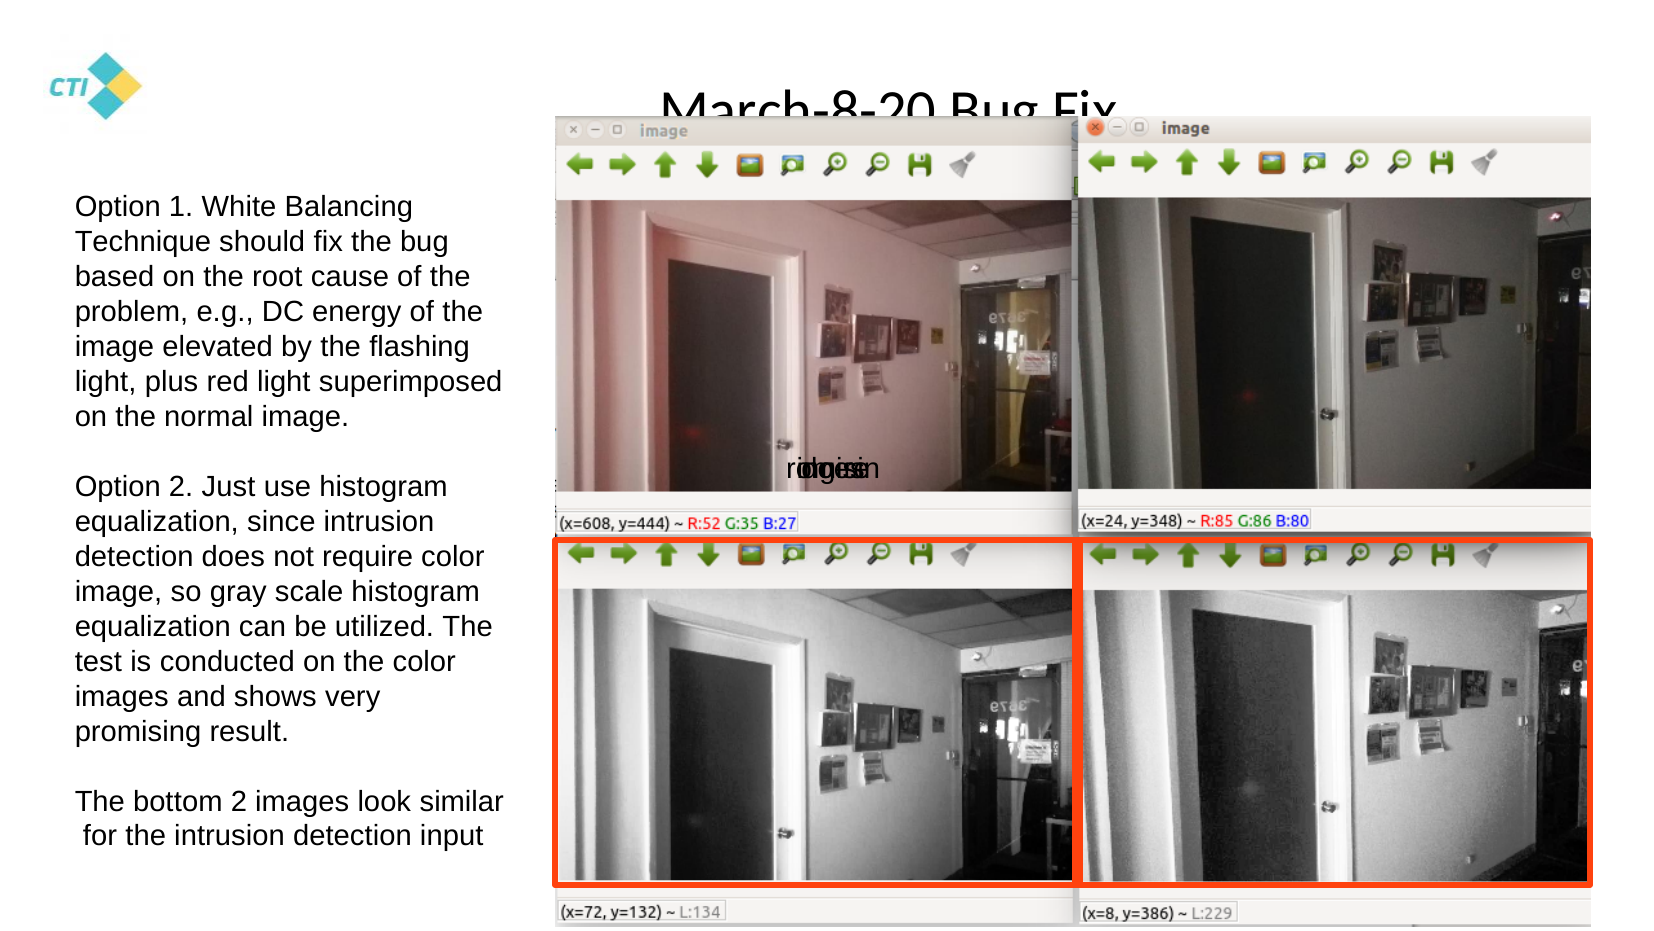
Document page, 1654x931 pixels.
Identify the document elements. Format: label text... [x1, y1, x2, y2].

picture [555, 888, 1591, 927]
text_box Option 1. White Balancing Technique should fix the bug based on the root cause of the problem, e.g., DC energy of the image elevated by the flashing light, plus red light superimposed on the normal image. Option 2. Just use histogram equalization, since intrusion detection does not require color image, so gray scale histogram equalization can be utilized. The test is conducted on the color images and shows very promising result. The bottom 2 images look similar for the intrusion detection input [60, 180, 526, 871]
text_box romisin [889, 442, 896, 493]
text_box March-8-20 Bug Fix [175, 29, 1629, 96]
picture [1083, 543, 1587, 882]
picture [555, 116, 1591, 537]
text_box does [778, 442, 889, 493]
text_box romisin [771, 442, 778, 493]
picture [558, 543, 1072, 882]
picture [43, 34, 151, 134]
